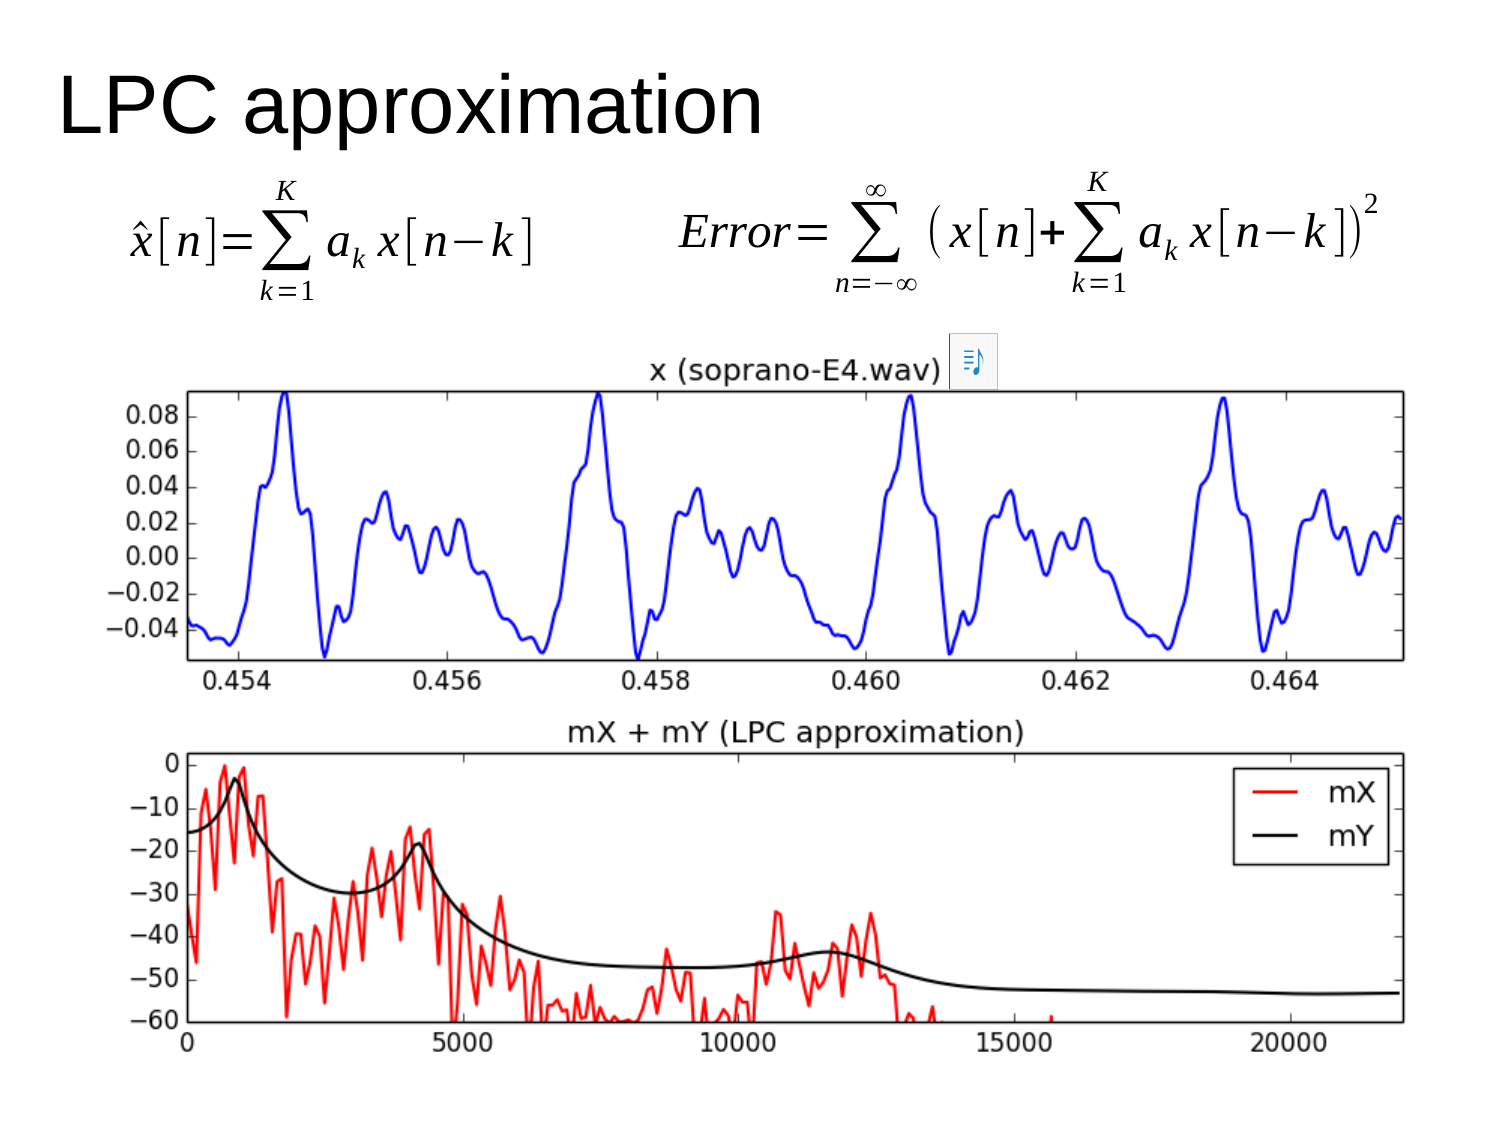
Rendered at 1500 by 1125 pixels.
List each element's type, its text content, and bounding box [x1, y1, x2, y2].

text_box [948, 332, 998, 390]
picture [79, 331, 1430, 1082]
chart [120, 174, 541, 307]
chart [670, 165, 1385, 299]
title LPC approximation [57, 19, 1283, 190]
